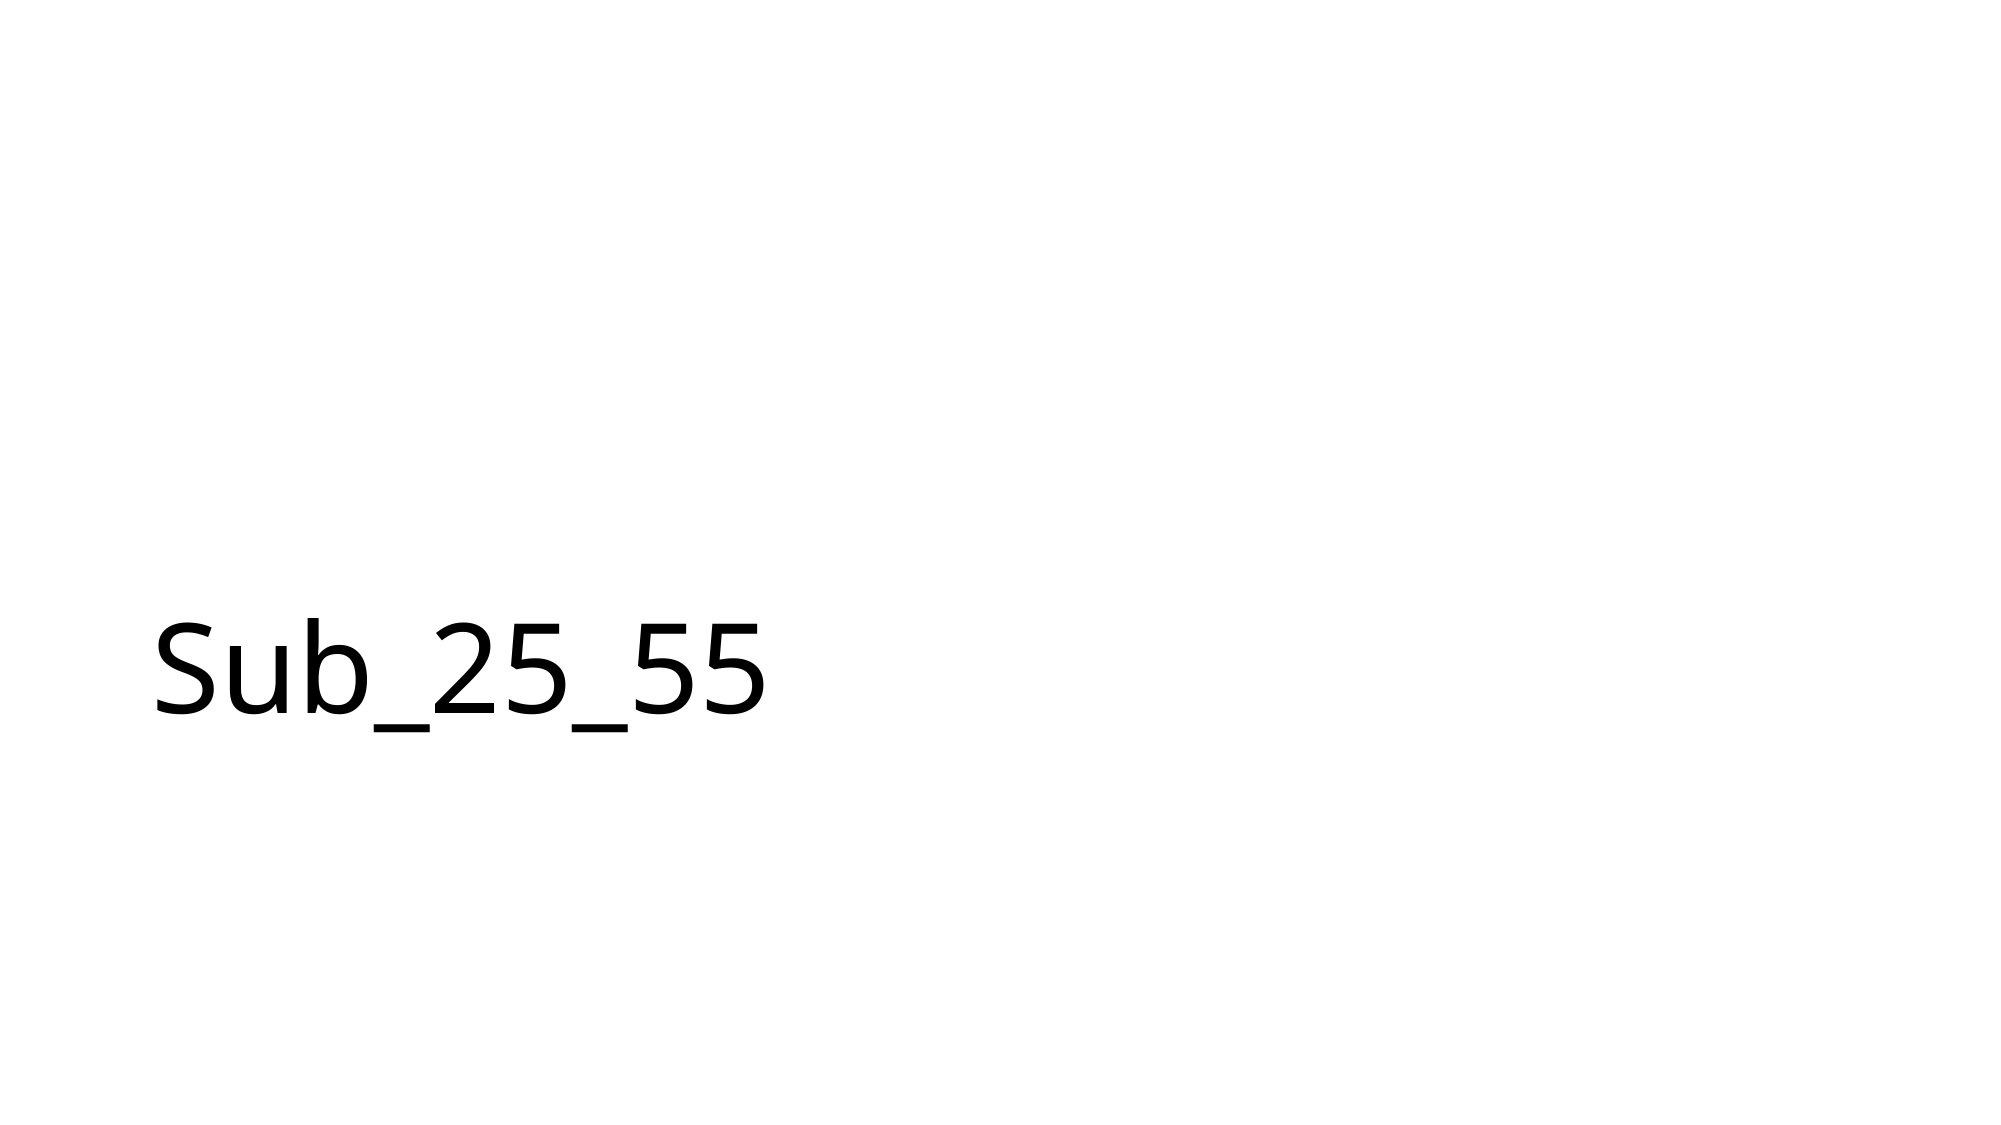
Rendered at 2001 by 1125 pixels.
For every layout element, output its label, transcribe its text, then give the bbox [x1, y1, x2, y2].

title Sub_25_55 [136, 280, 1862, 749]
